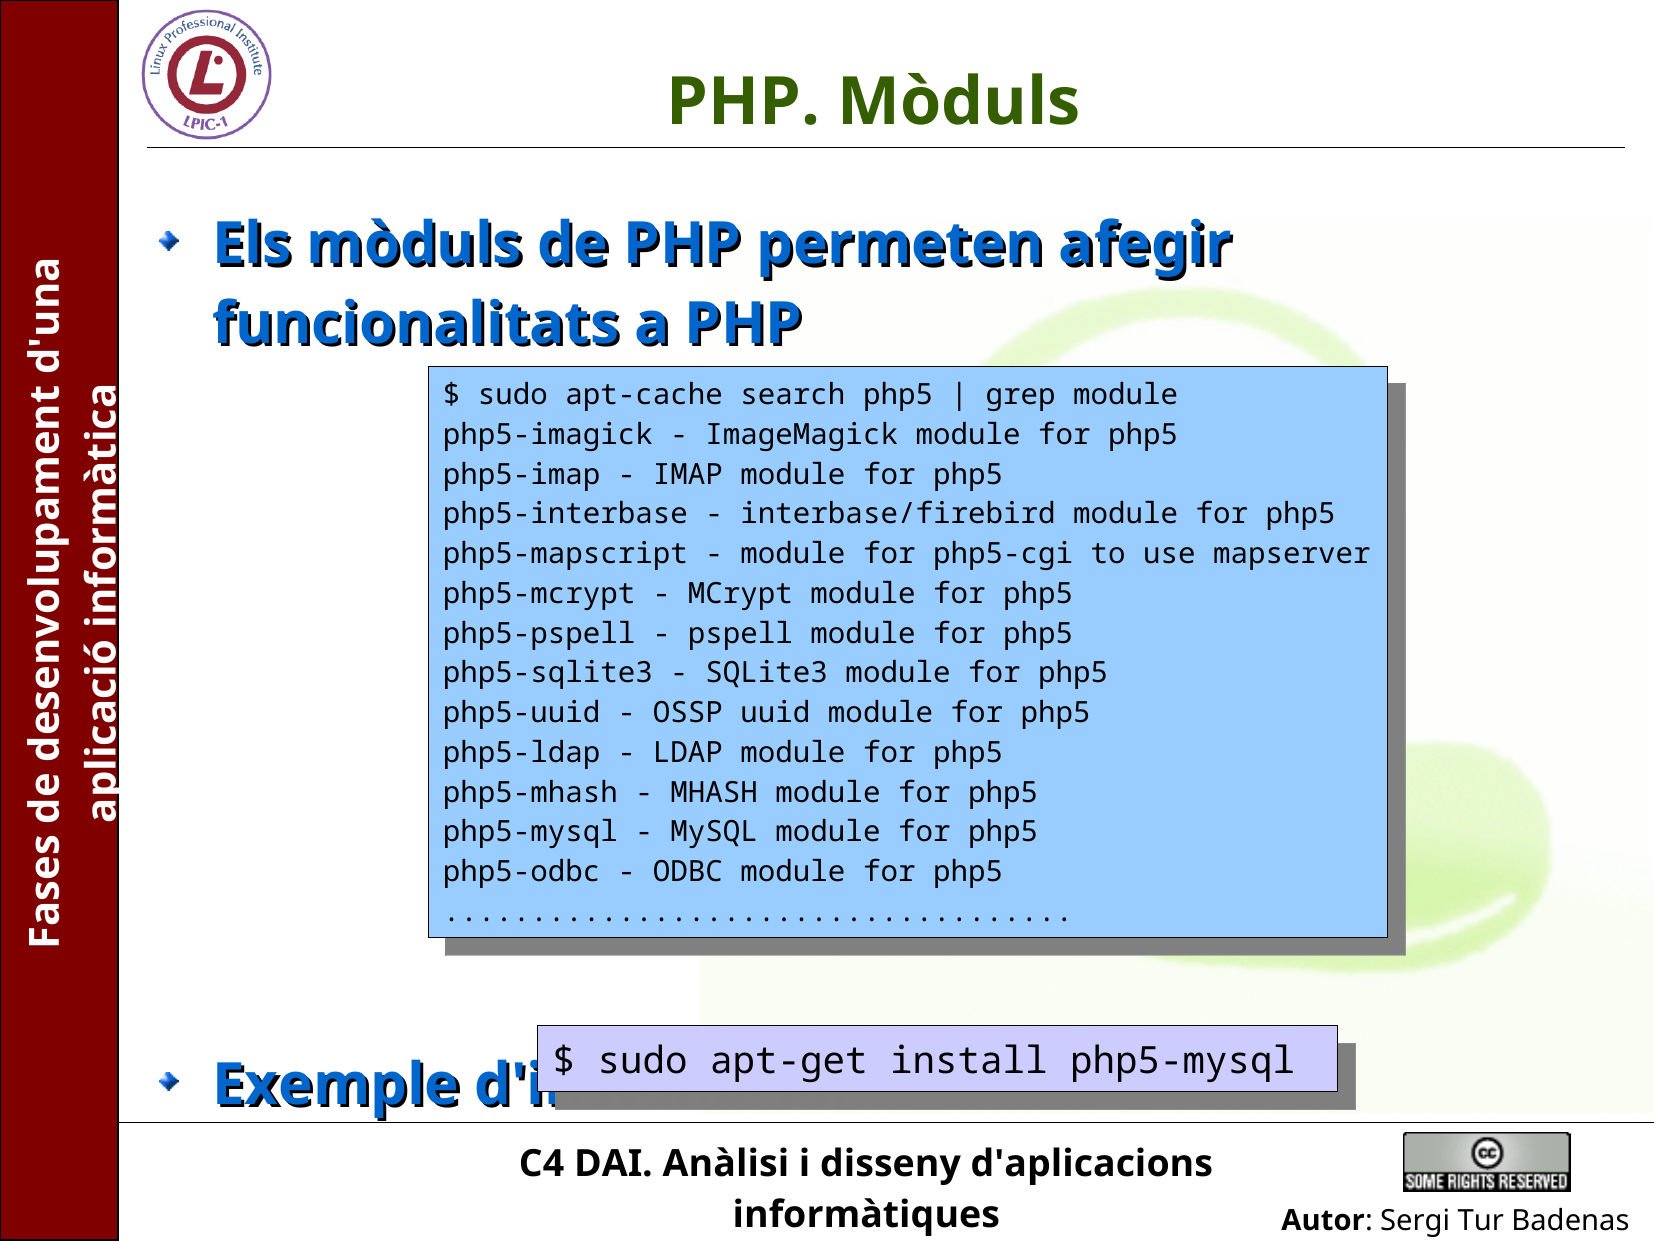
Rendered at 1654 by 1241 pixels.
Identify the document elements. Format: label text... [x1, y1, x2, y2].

text_box $ sudo apt-cache search php5 | grep module php5-imagick - ImageMagick module for php5 php5-imap - IMAP module for php5 php5-interbase - interbase/firebird module for php5 php5-mapscript - module for php5-cgi to use mapserver php5-mcrypt - MCrypt module for php5 php5-pspell - pspell module for php5 php5-sqlite3 - SQLite3 module for php5 php5-uuid - OSSP uuid module for php5 php5-ldap - LDAP module for php5 php5-mhash - MHASH module for php5 php5-mysql - MySQL module for php5 php5-odbc - ODBC module for php5 .................................... [428, 366, 1388, 861]
list Els mòduls de PHP permeten afegir funcionalitats a PHP Exemple d'instal·lació: [141, 201, 1630, 1037]
picture [135, 5, 277, 49]
picture [1403, 1132, 1571, 1192]
title PHP. Mòduls [129, 49, 1619, 148]
picture [159, 1072, 179, 1091]
picture [700, 217, 1654, 1113]
text_box $ sudo apt-get install php5-mysql [537, 1025, 1338, 1085]
